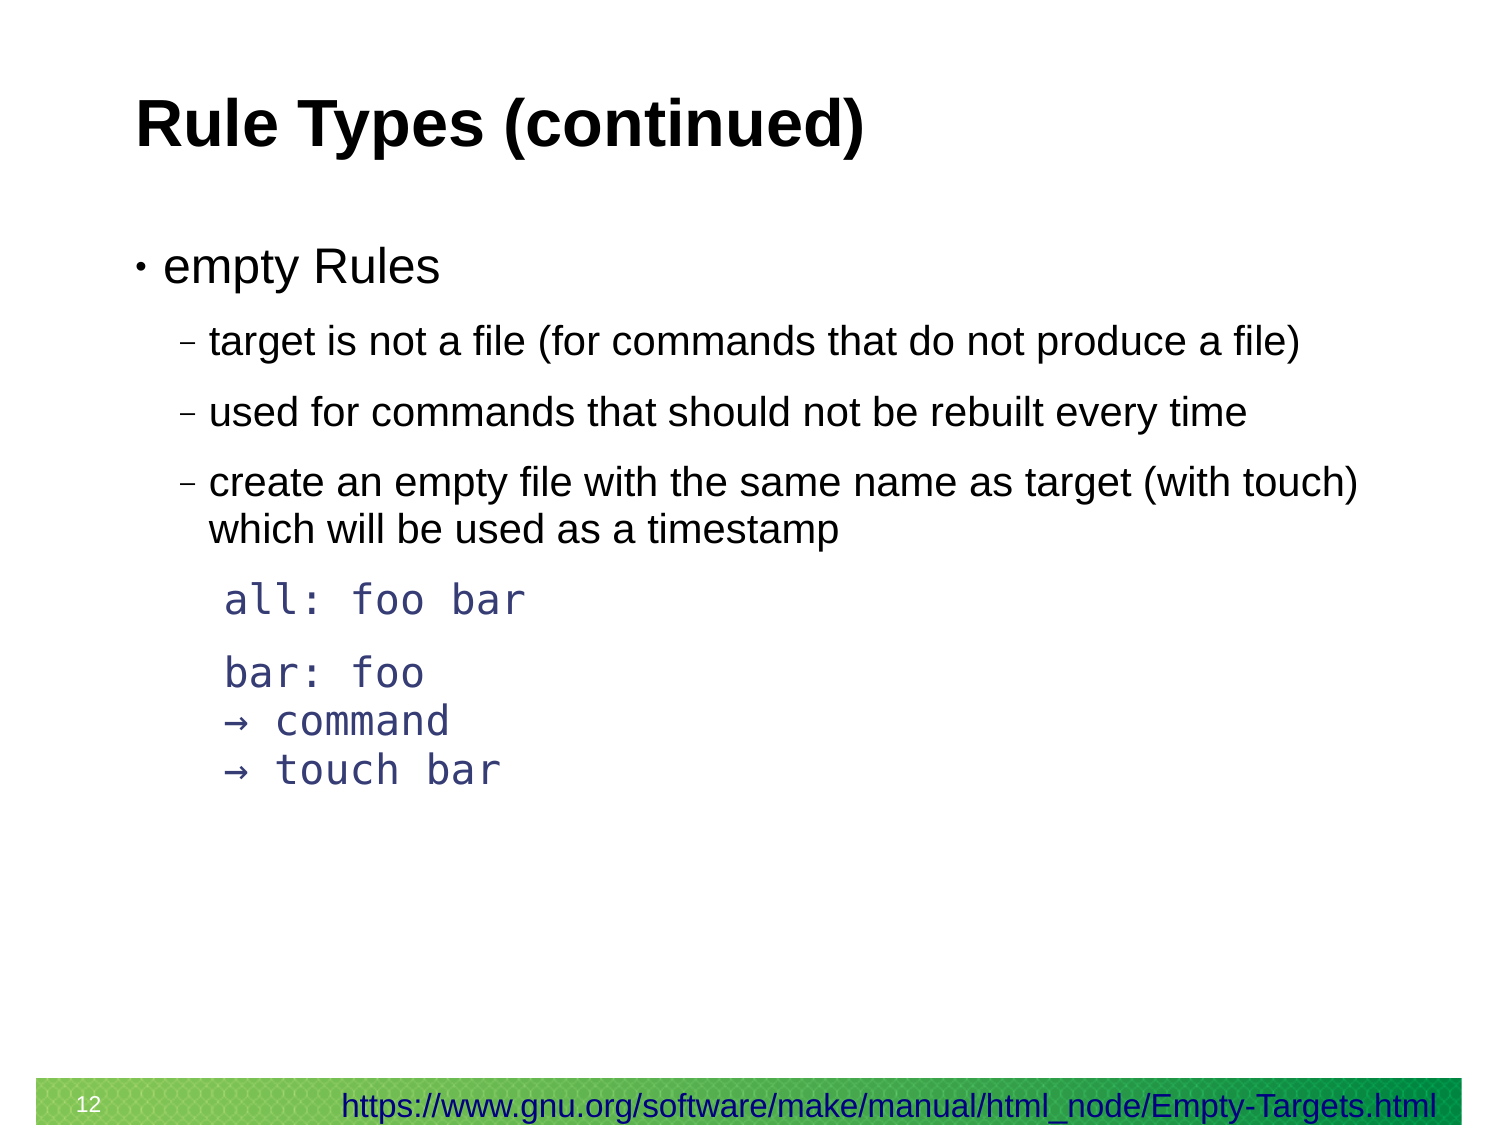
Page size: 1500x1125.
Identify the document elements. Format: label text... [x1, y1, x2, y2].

text_box https://www.gnu.org/software/make/manual/html_node/Empty-Targets.html [326, 1080, 1456, 1125]
title Rule Types (continued) [135, 41, 1372, 204]
list empty Rules target is not a file (for commands that do not produce a file) used for commands that should not be rebuilt every time create an empty file with the same name as target (with touch) which will be used as a timestamp all: foo bar bar: foo → command → touch bar [135, 238, 1372, 982]
picture [36, 1078, 1462, 1125]
